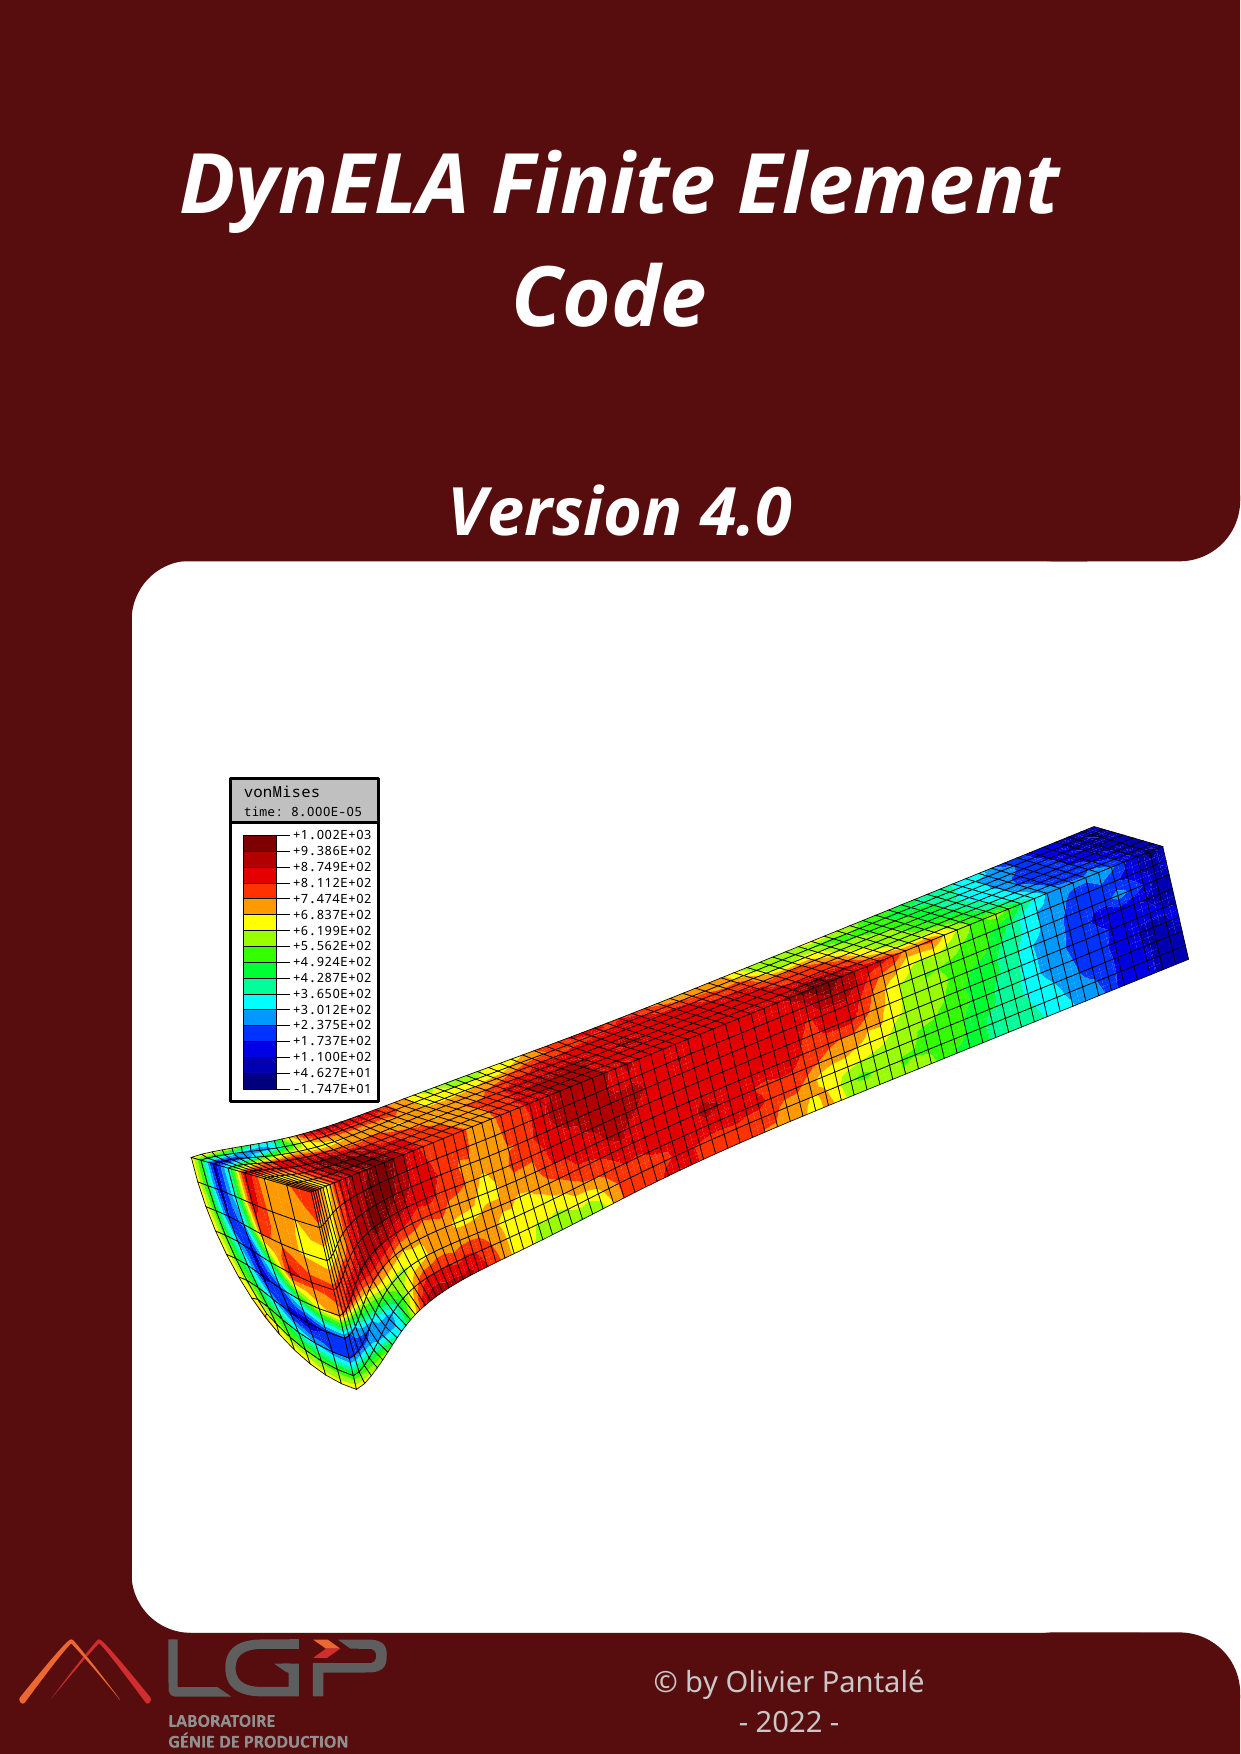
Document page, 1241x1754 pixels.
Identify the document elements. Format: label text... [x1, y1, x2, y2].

picture [164, 600, 1216, 1616]
text_box [0, 0, 1241, 1754]
text_box © by Olivier Pantalé - 2022 - [397, 1661, 1182, 1729]
text_box DynELA Finite Element Code Version 4.0 [141, 124, 1099, 493]
picture [19, 1639, 387, 1749]
